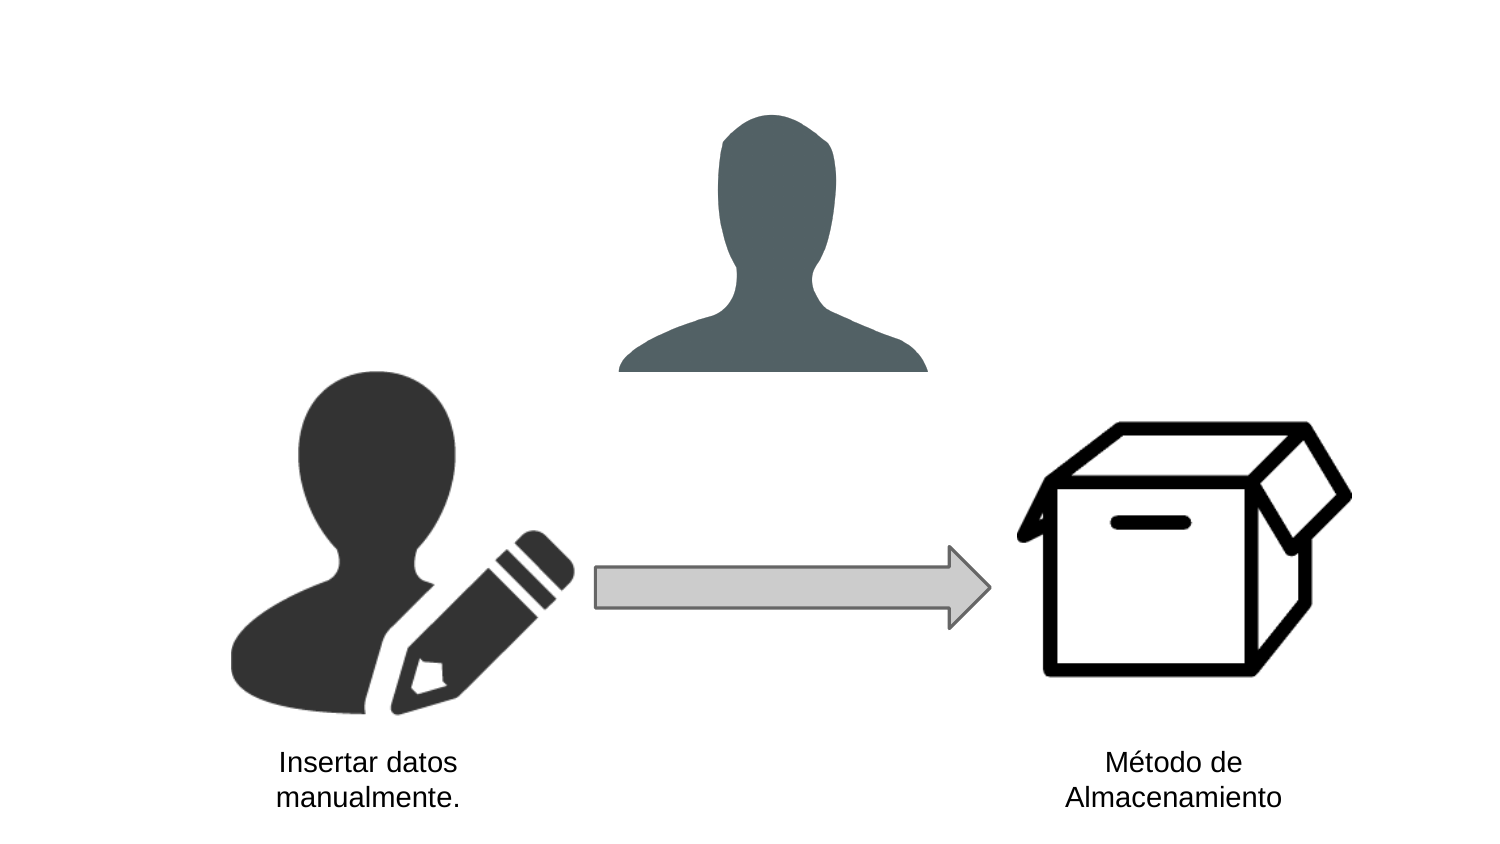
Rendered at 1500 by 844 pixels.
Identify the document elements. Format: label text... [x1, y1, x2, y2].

text_box [595, 546, 991, 629]
picture [231, 371, 576, 717]
picture [618, 62, 928, 372]
text_box Insertar datos manualmente. [200, 728, 536, 811]
picture [1017, 382, 1352, 717]
text_box Método de Almacenamiento [1006, 728, 1342, 811]
